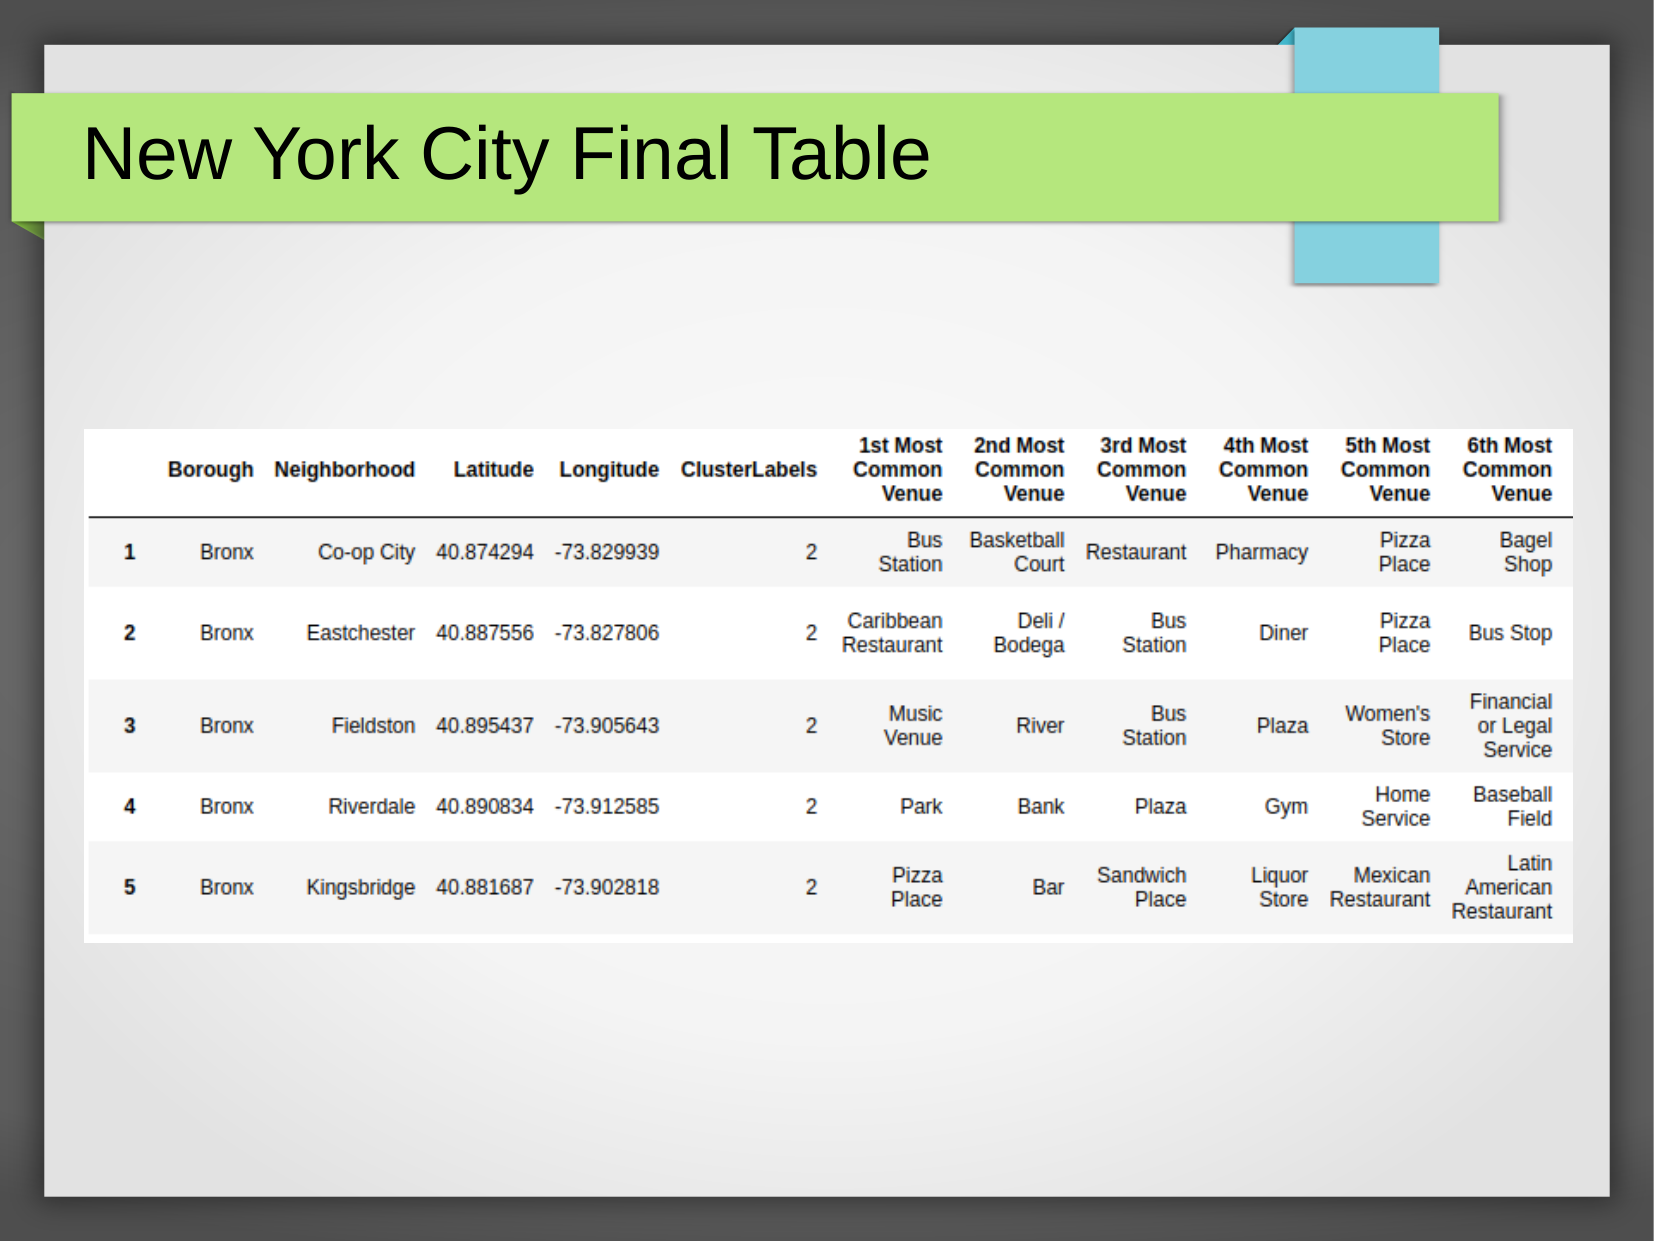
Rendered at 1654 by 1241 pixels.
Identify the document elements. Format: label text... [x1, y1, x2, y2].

picture [0, 0, 1654, 1241]
title New York City Final Table [82, 94, 1264, 213]
